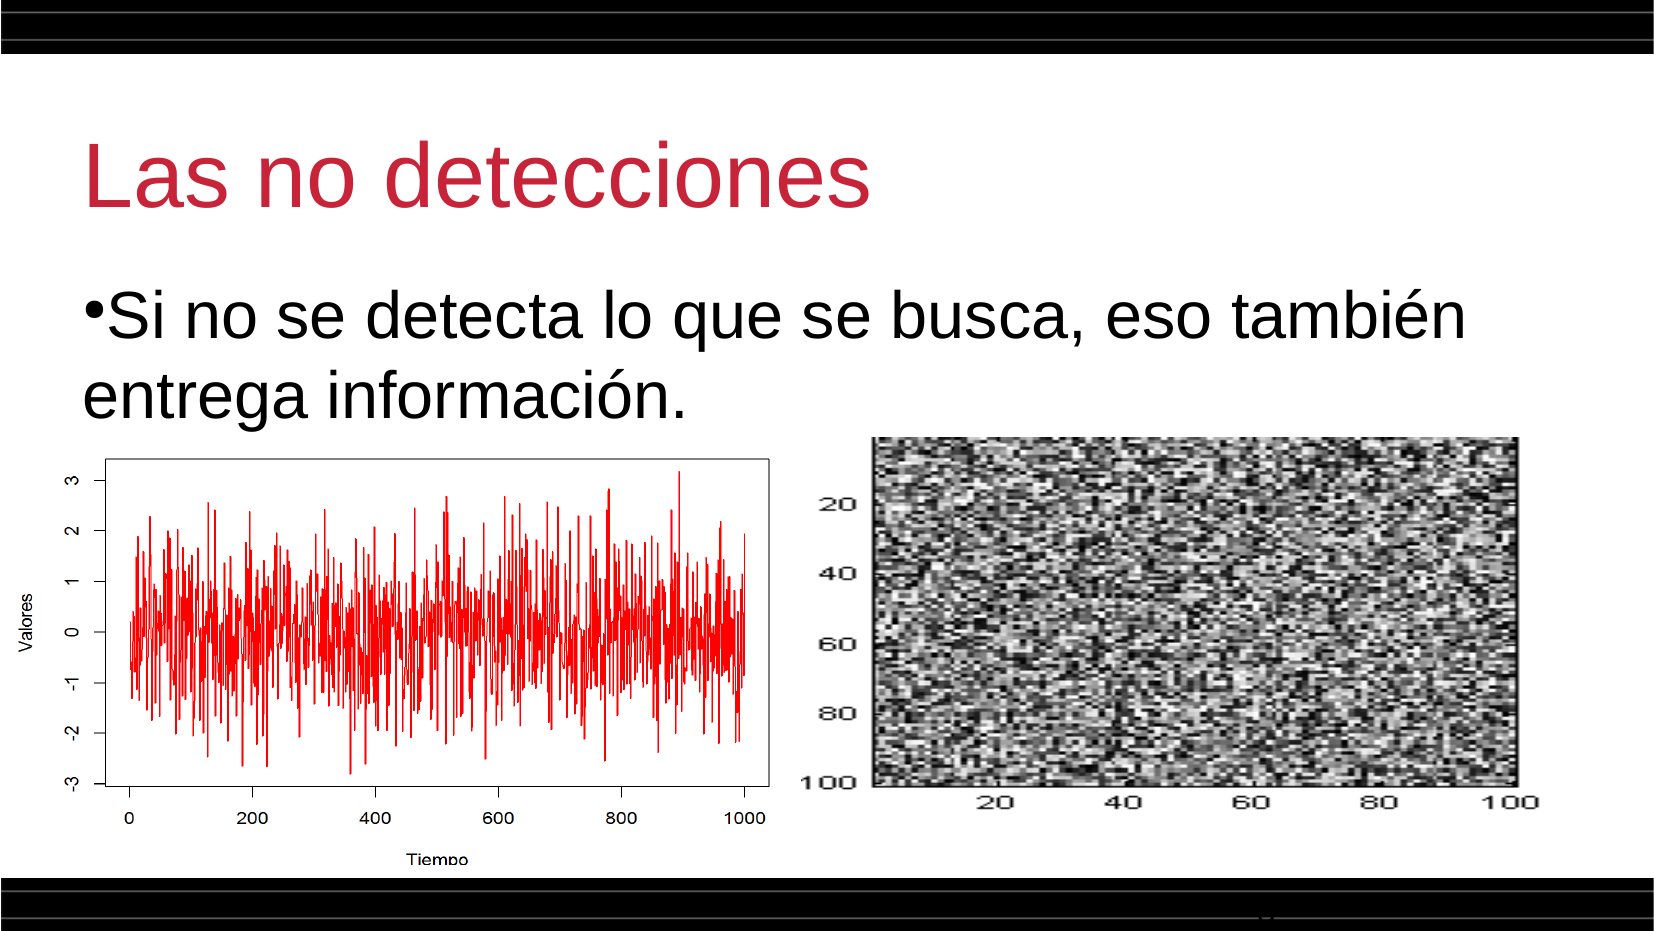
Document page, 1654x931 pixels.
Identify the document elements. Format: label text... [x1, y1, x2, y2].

picture [11, 436, 777, 865]
picture [1, 878, 1654, 931]
list Si no se detecta lo que se busca, eso también entrega información. [82, 271, 1571, 758]
picture [801, 437, 1546, 811]
title Las no detecciones [82, 92, 1571, 249]
picture [1, 0, 1654, 54]
